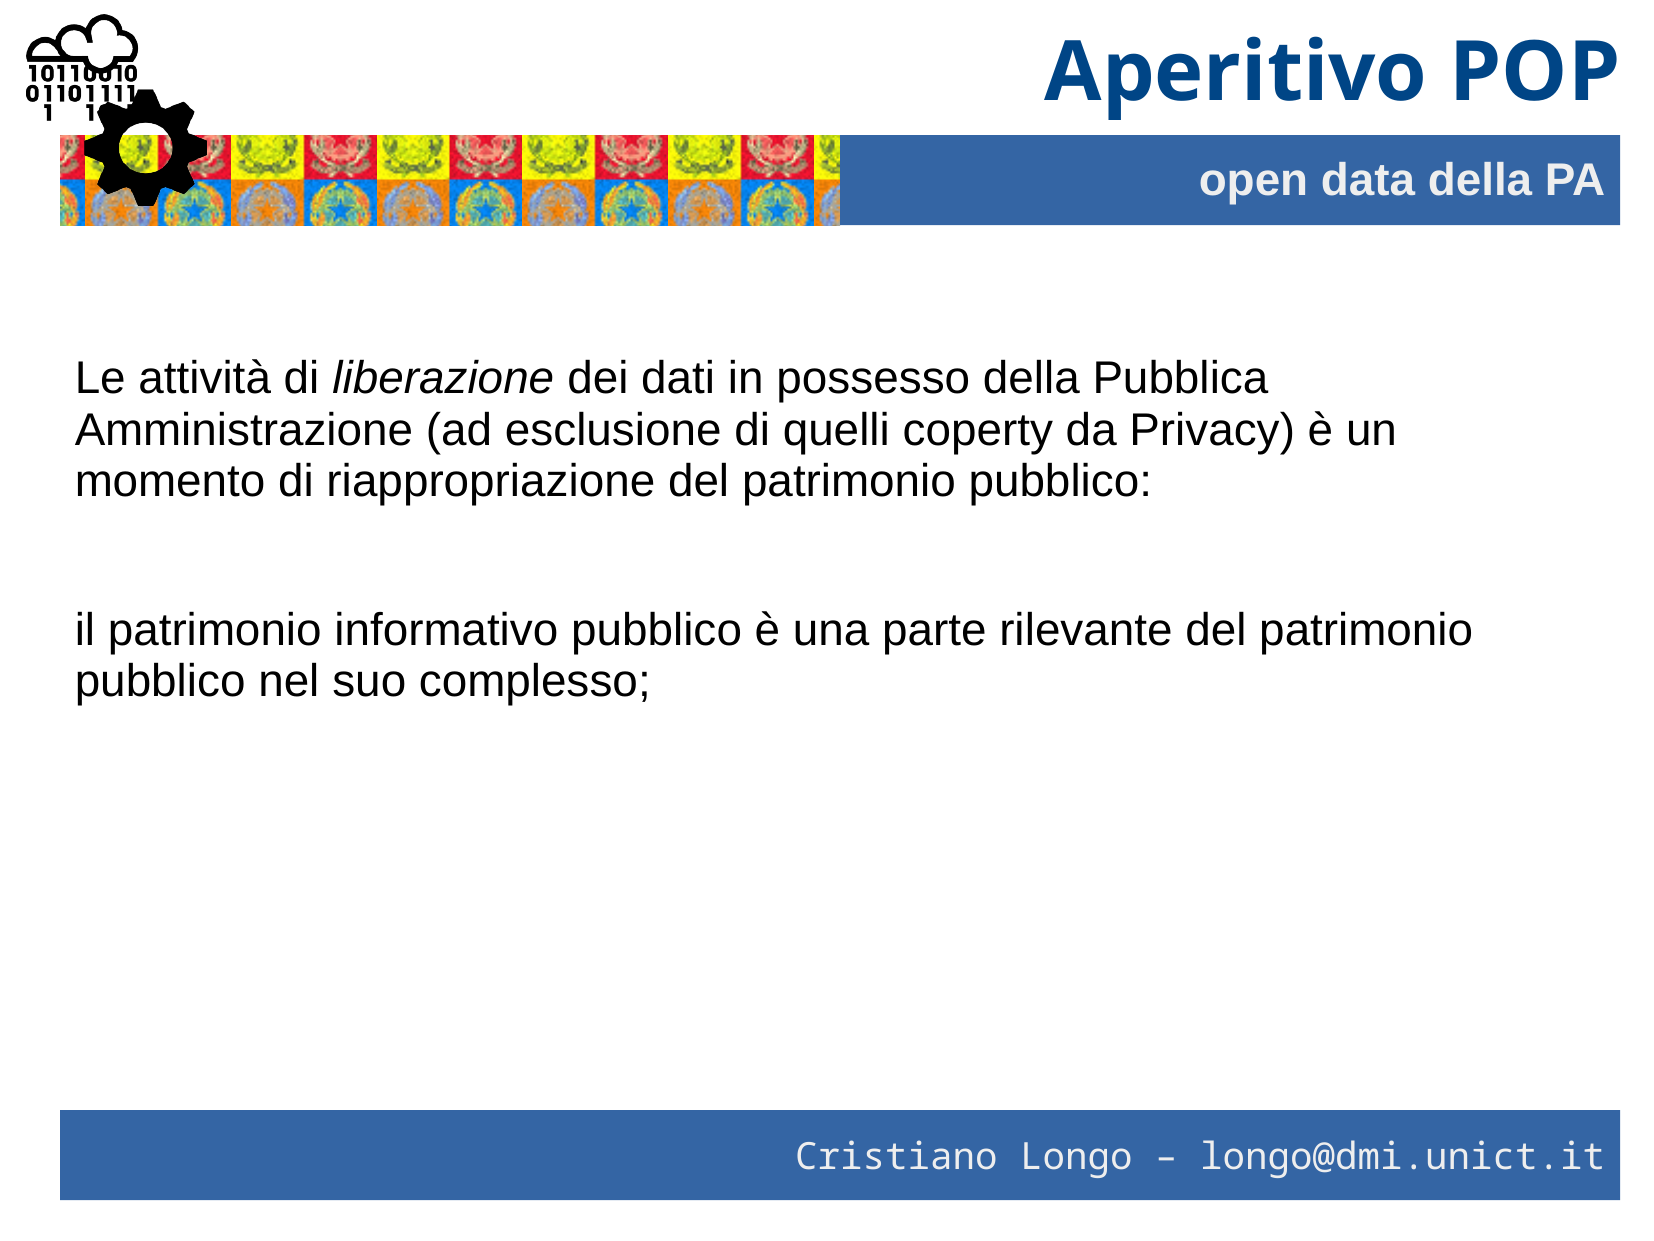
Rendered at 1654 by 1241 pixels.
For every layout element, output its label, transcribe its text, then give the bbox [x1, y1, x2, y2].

text_box open data della PA [840, 135, 1621, 226]
text_box Aperitivo POP [982, 4, 1636, 124]
picture [26, 14, 207, 206]
text_box Le attività di liberazione dei dati in possesso della Pubblica Amministrazione (ad esclusione di quelli coperty da Privacy) è un momento di riappropriazione del patrimonio pubblico: [60, 345, 1591, 514]
text_box Cristiano Longo – longo@dmi.unict.it [60, 1110, 1621, 1201]
text_box il patrimonio informativo pubblico è una parte rilevante del patrimonio pubblico nel suo complesso; [60, 596, 1591, 714]
text_box [60, 135, 840, 226]
